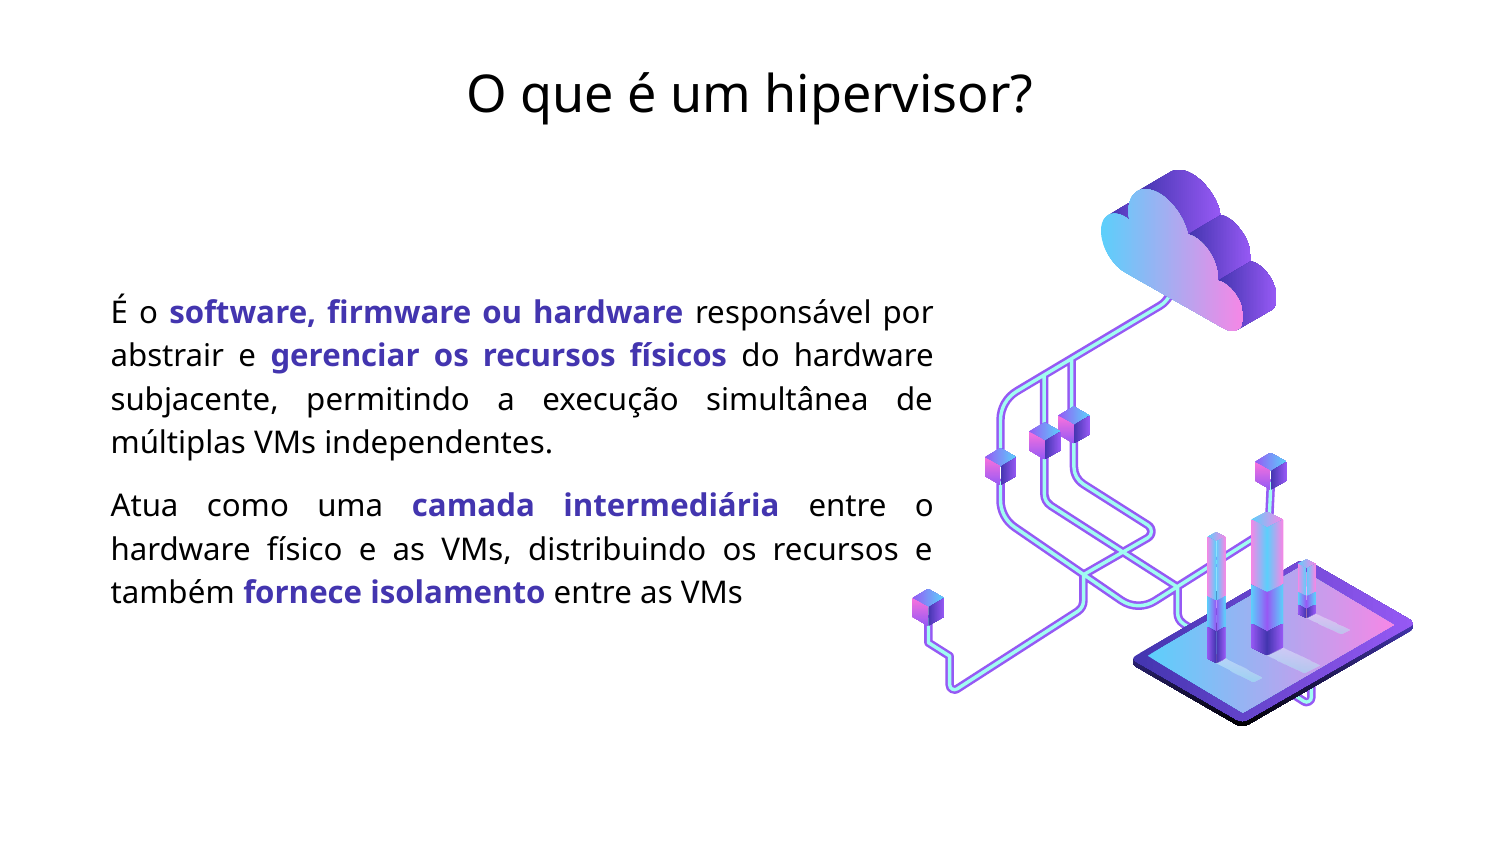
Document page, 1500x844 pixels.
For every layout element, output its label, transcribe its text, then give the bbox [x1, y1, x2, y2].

text_box É o software, firmware ou hardware responsável por abstrair e gerenciar os recursos físicos do hardware subjacente, permitindo a execução simultânea de múltiplas VMs independentes. Atua como uma camada intermediária entre o hardware físico e as VMs, distribuindo os recursos e também fornece isolamento entre as VMs [95, 222, 950, 675]
title O que é um hipervisor? [84, 49, 1416, 134]
text_box [945, 169, 1414, 726]
